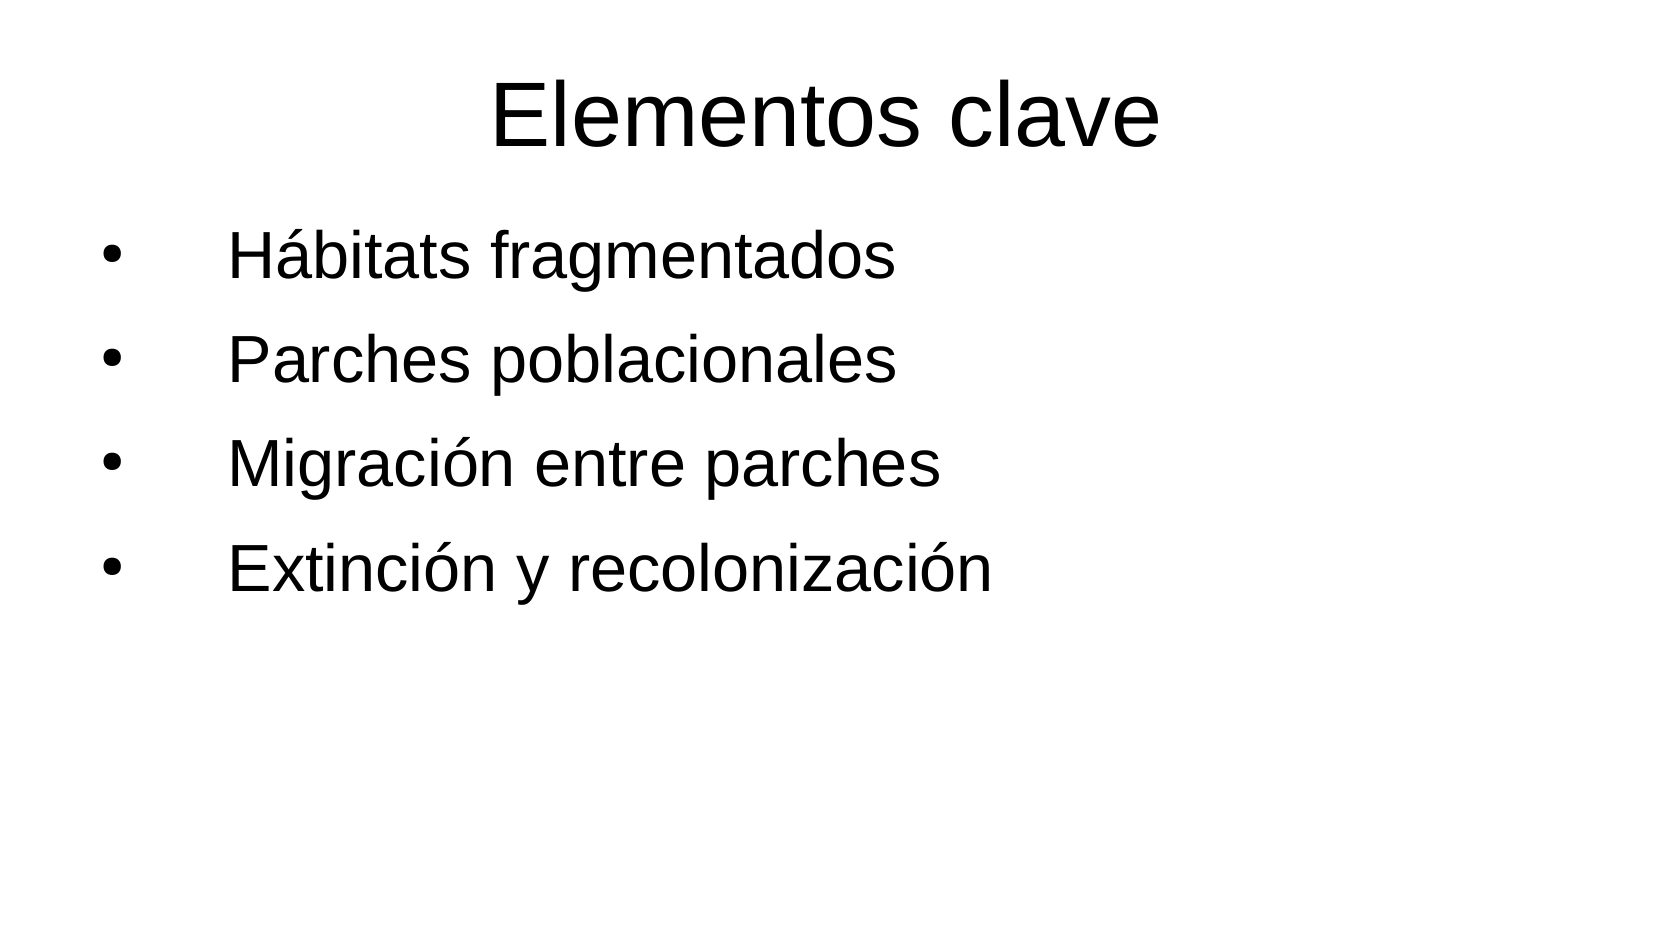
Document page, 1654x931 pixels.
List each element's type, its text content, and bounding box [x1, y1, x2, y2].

list Hábitats fragmentados Parches poblacionales Migración entre parches Extinción y recolonización [82, 217, 1571, 758]
title Elementos clave [82, 37, 1571, 193]
